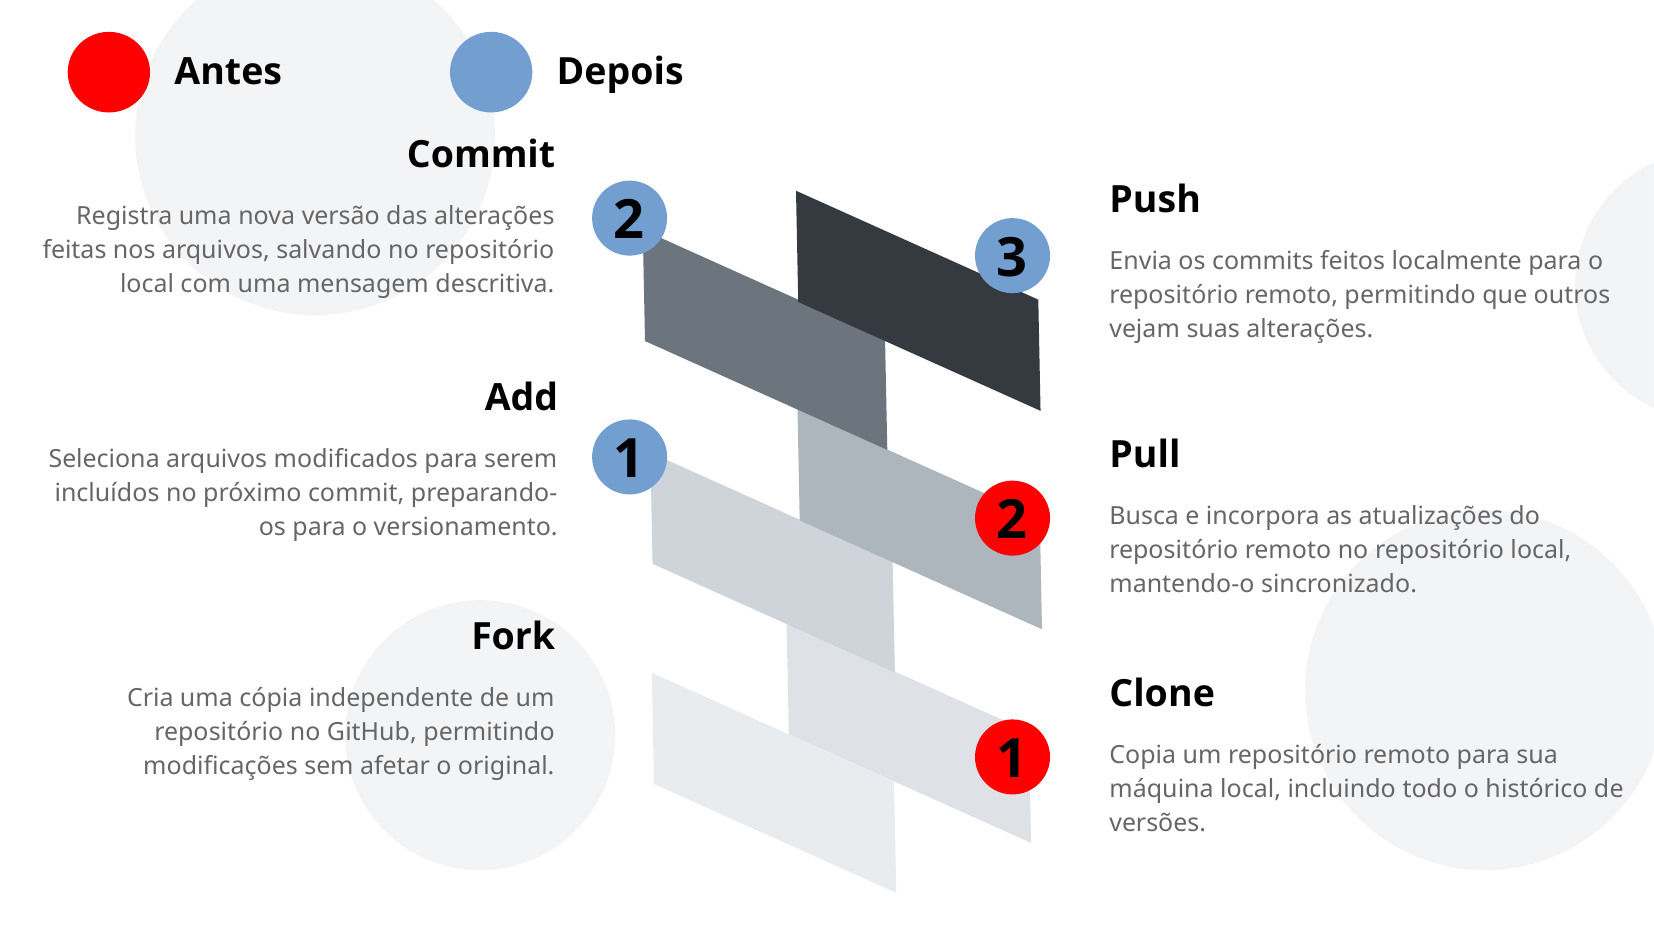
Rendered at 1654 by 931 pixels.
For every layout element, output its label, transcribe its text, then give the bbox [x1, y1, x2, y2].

text_box Push [1094, 165, 1425, 231]
text_box Cria uma cópia independente de um repositório no GitHub, permitindo modificações sem afetar o original. [15, 672, 571, 796]
text_box [1043, 496, 1051, 540]
text_box [660, 435, 668, 479]
text_box Depois [541, 37, 720, 104]
text_box Antes [159, 37, 338, 104]
text_box 1 [599, 412, 660, 502]
text_box 2 [982, 473, 1043, 563]
text_box [975, 496, 982, 540]
text_box Busca e incorpora as atualizações do repositório remoto no repositório local, mantendo-o sincronizado. [1094, 490, 1650, 614]
text_box [1043, 233, 1051, 278]
text_box [592, 435, 599, 479]
text_box [975, 735, 982, 779]
text_box [1043, 735, 1051, 779]
text_box Pull [1094, 420, 1425, 487]
text_box Add [243, 362, 574, 429]
text_box Copia um repositório remoto para sua máquina local, incluindo todo o histórico de versões. [1094, 729, 1650, 853]
text_box [592, 196, 599, 240]
text_box Registra uma nova versão das alterações feitas nos arquivos, salvando no repositório local com uma mensagem descritiva. [15, 190, 571, 313]
text_box Clone [1094, 659, 1425, 726]
text_box [660, 196, 668, 241]
text_box 2 [599, 173, 660, 263]
text_box Commit [240, 120, 571, 186]
text_box [975, 233, 982, 278]
text_box Seleciona arquivos modificados para serem incluídos no próximo commit, preparando-os para o versionamento. [18, 432, 574, 608]
text_box [450, 31, 533, 113]
text_box 3 [982, 211, 1043, 301]
text_box Envia os commits feitos localmente para o repositório remoto, permitindo que outros vejam suas alterações. [1094, 235, 1650, 358]
text_box 1 [982, 712, 1043, 802]
text_box Fork [240, 602, 571, 668]
text_box [67, 31, 151, 113]
